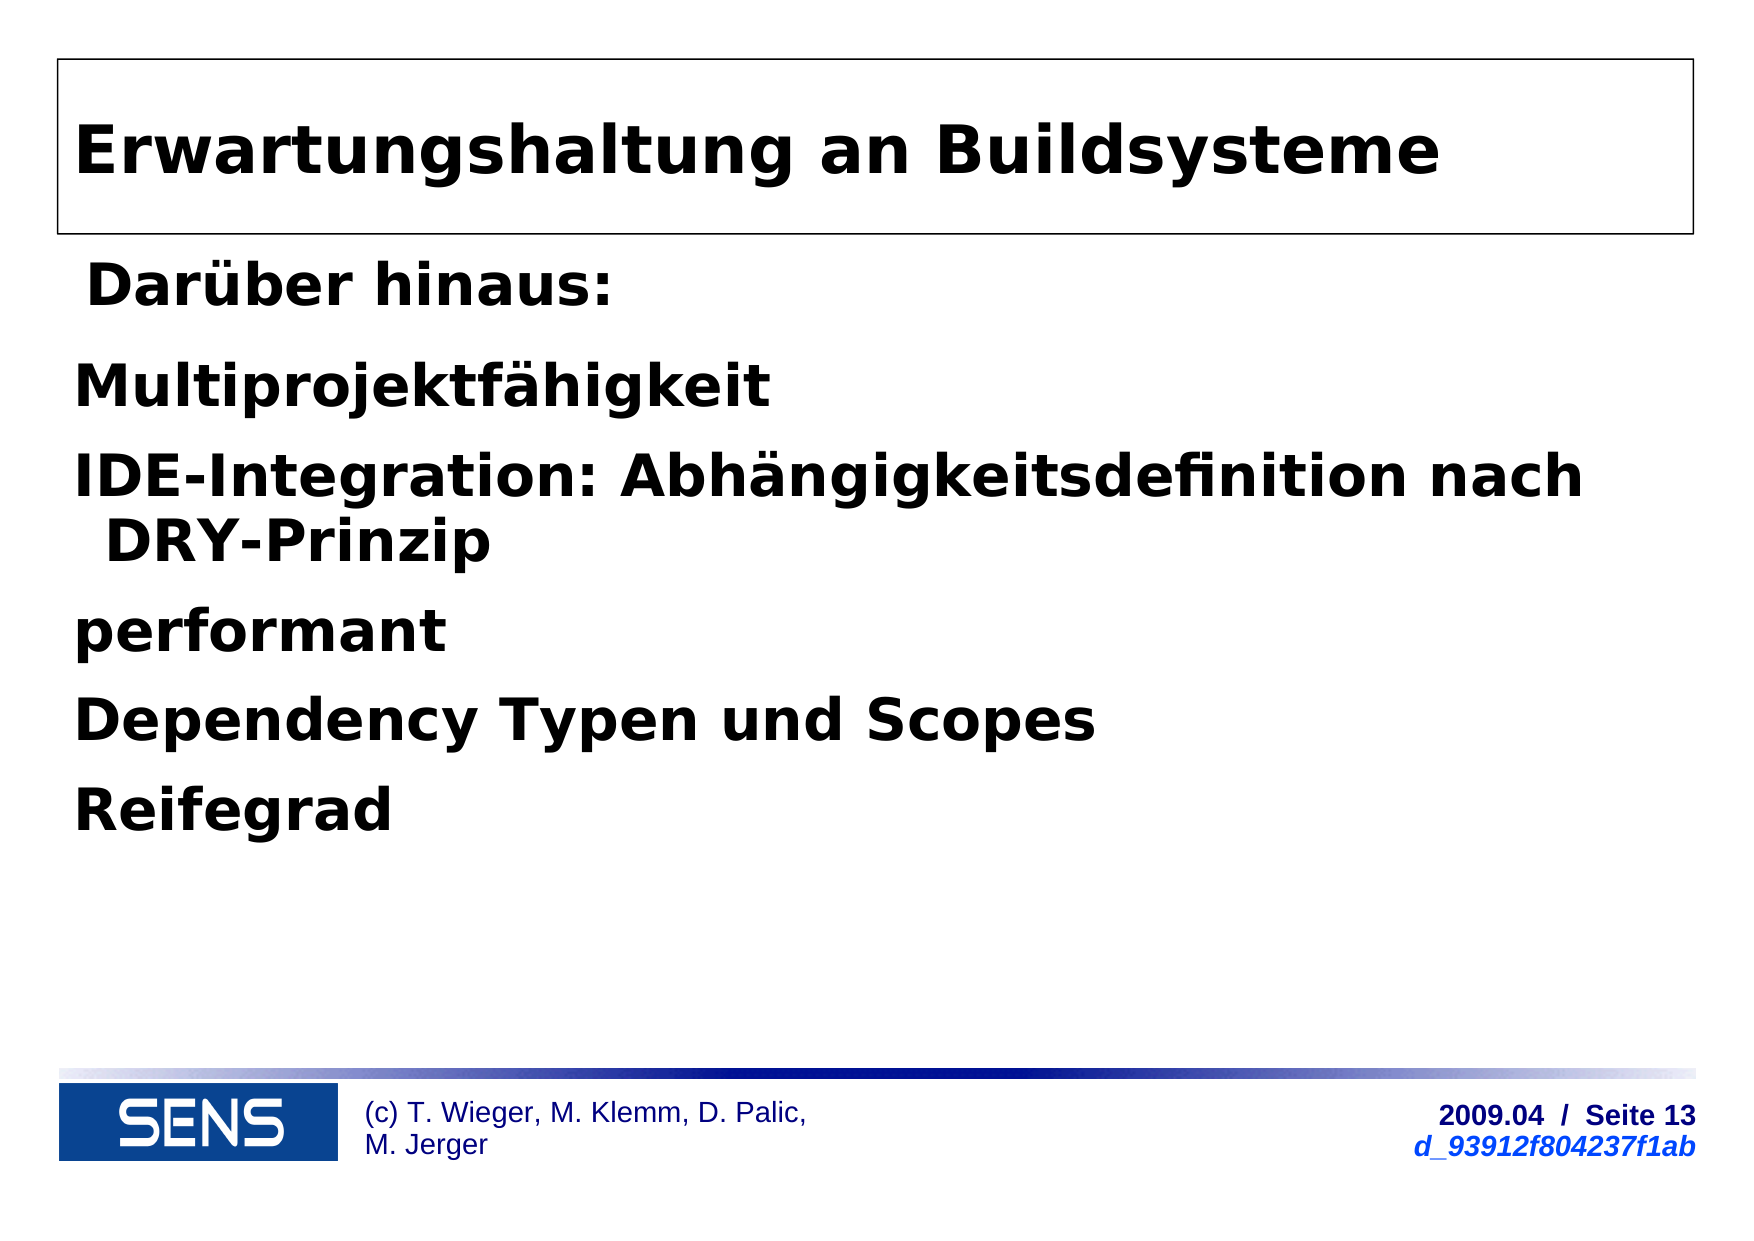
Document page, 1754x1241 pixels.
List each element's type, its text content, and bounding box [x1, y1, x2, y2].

picture [59, 1068, 1696, 1079]
title Erwartungshaltung an Buildsysteme [73, 61, 1693, 241]
picture [59, 1083, 338, 1161]
list Darüber hinaus: Multiprojektfähigkeit IDE-Integration: Abhängigkeitsdefinition nach DRY-Prinzip performant Dependency Typen und Scopes Reifegrad [73, 250, 1696, 1017]
